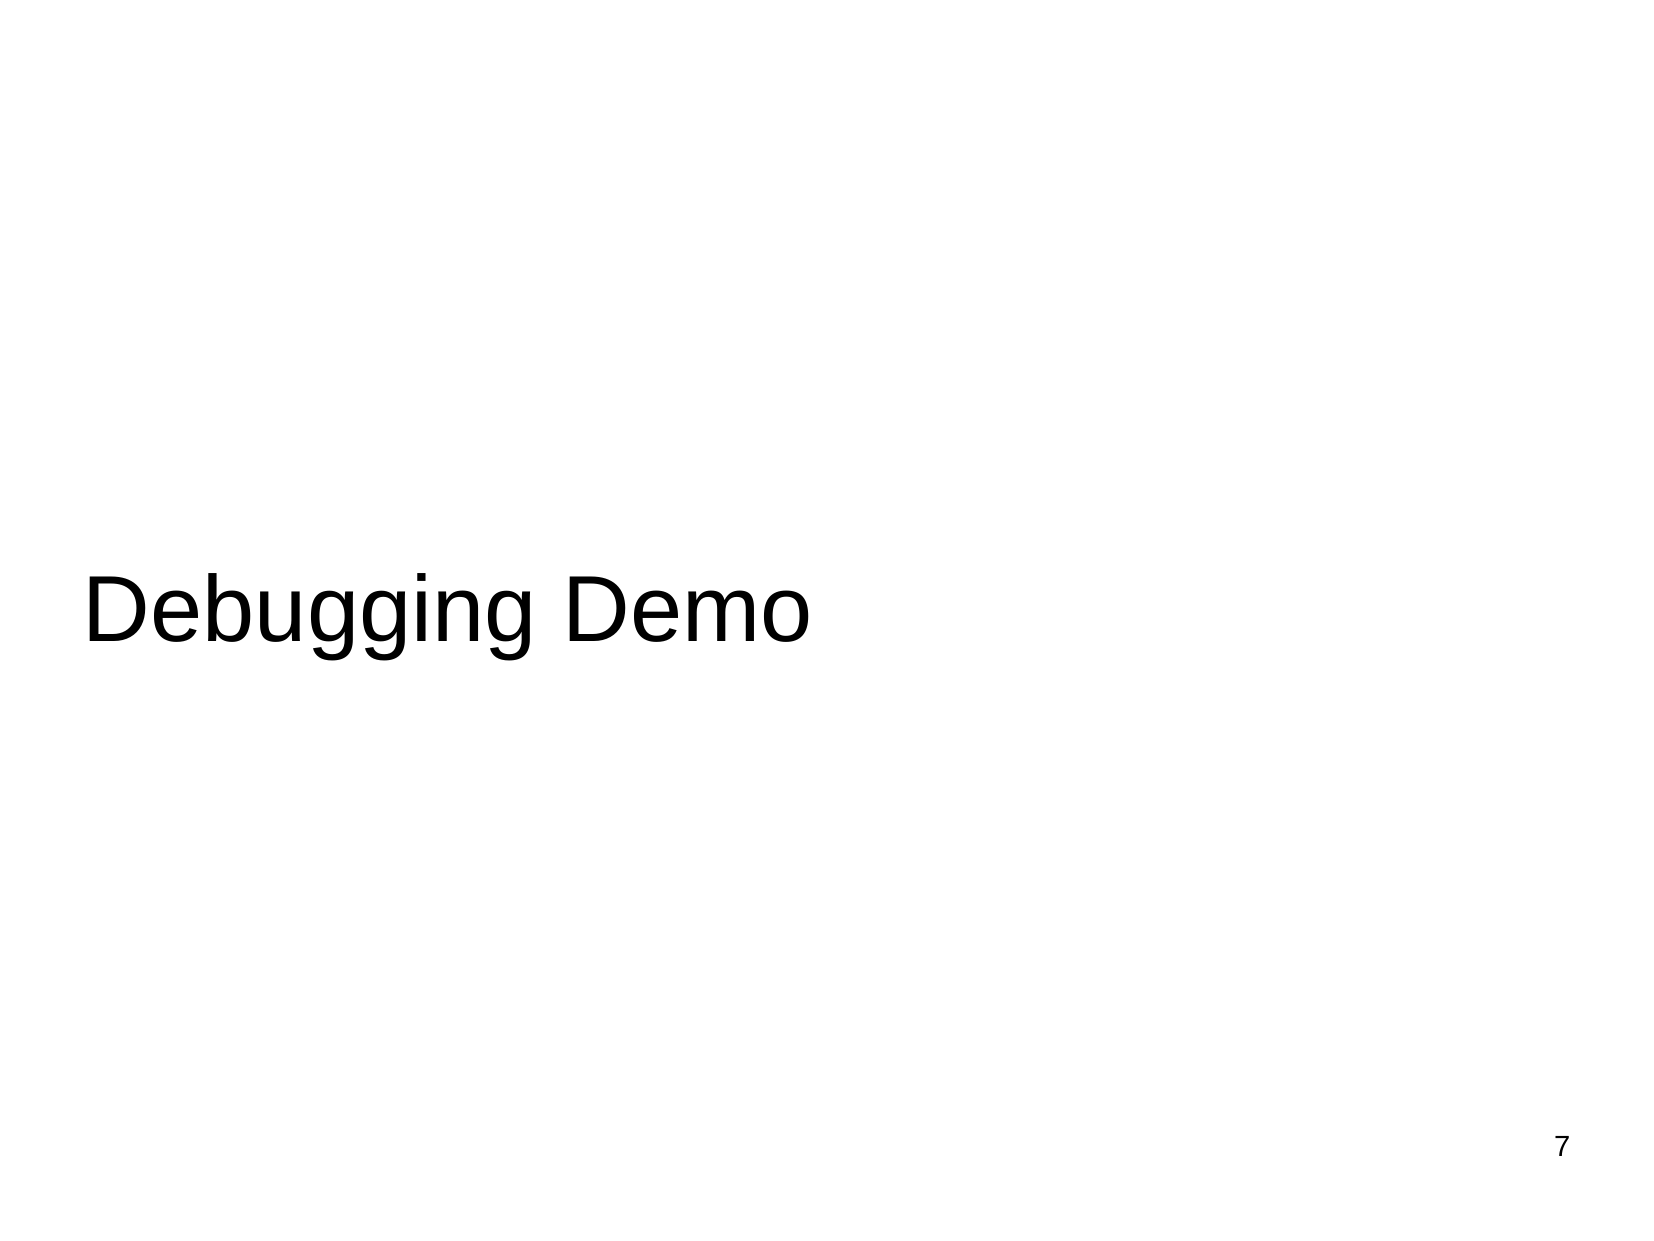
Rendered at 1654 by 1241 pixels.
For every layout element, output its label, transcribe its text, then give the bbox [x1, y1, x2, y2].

subtitle Debugging Demo [82, 248, 1538, 969]
